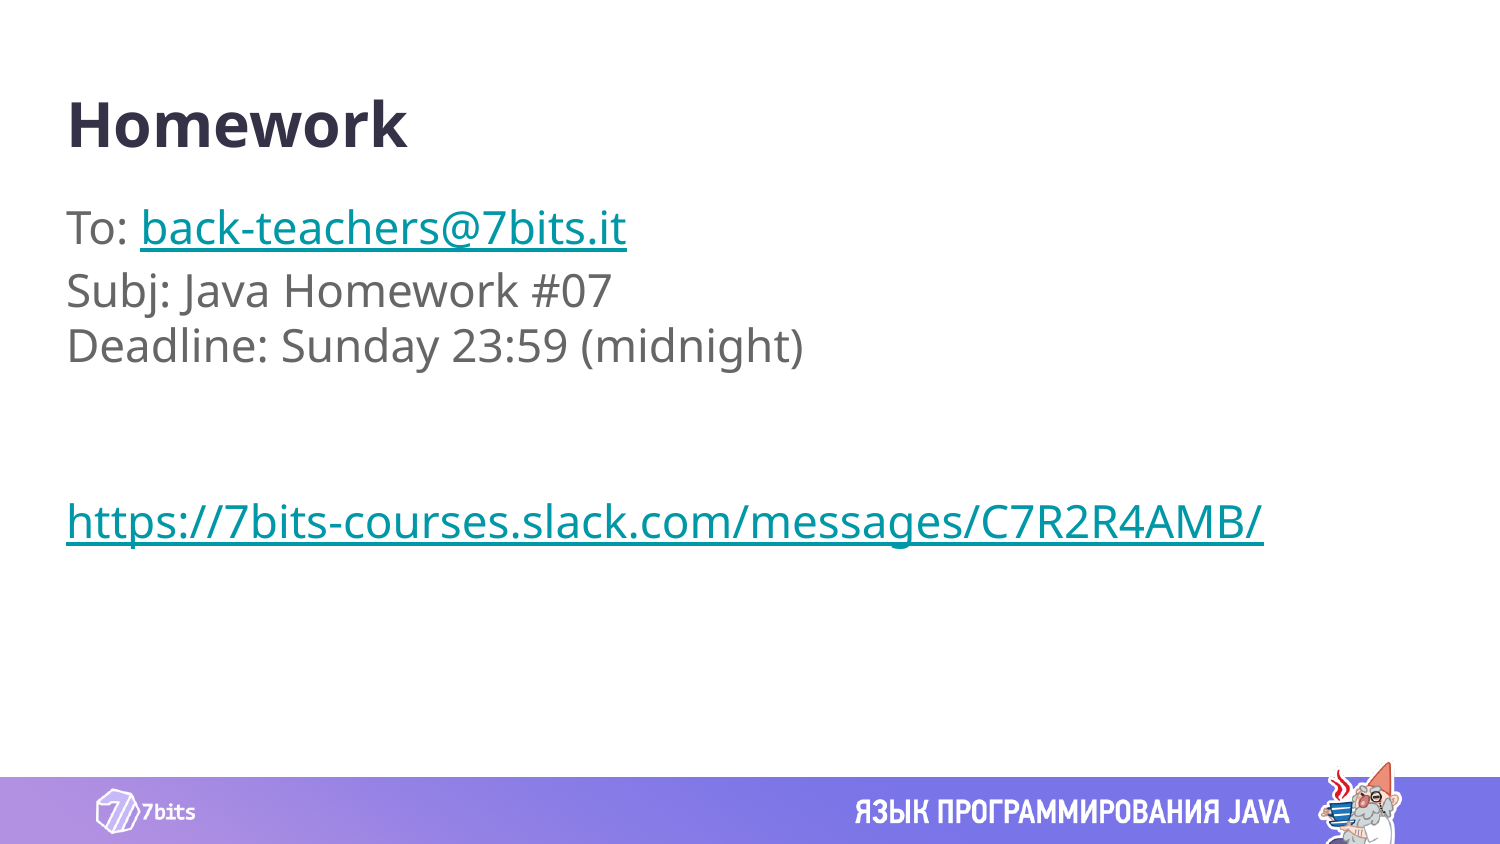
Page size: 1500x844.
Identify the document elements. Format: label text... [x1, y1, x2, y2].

list To: back-teachers@7bits.it Subj: Java Homework #07 Deadline: Sunday 23:59 (midnight) https://7bits-courses.slack.com/messages/C7R2R4AMB/ [51, 184, 1449, 745]
title Homework [51, 69, 1449, 164]
picture [0, 717, 1500, 844]
